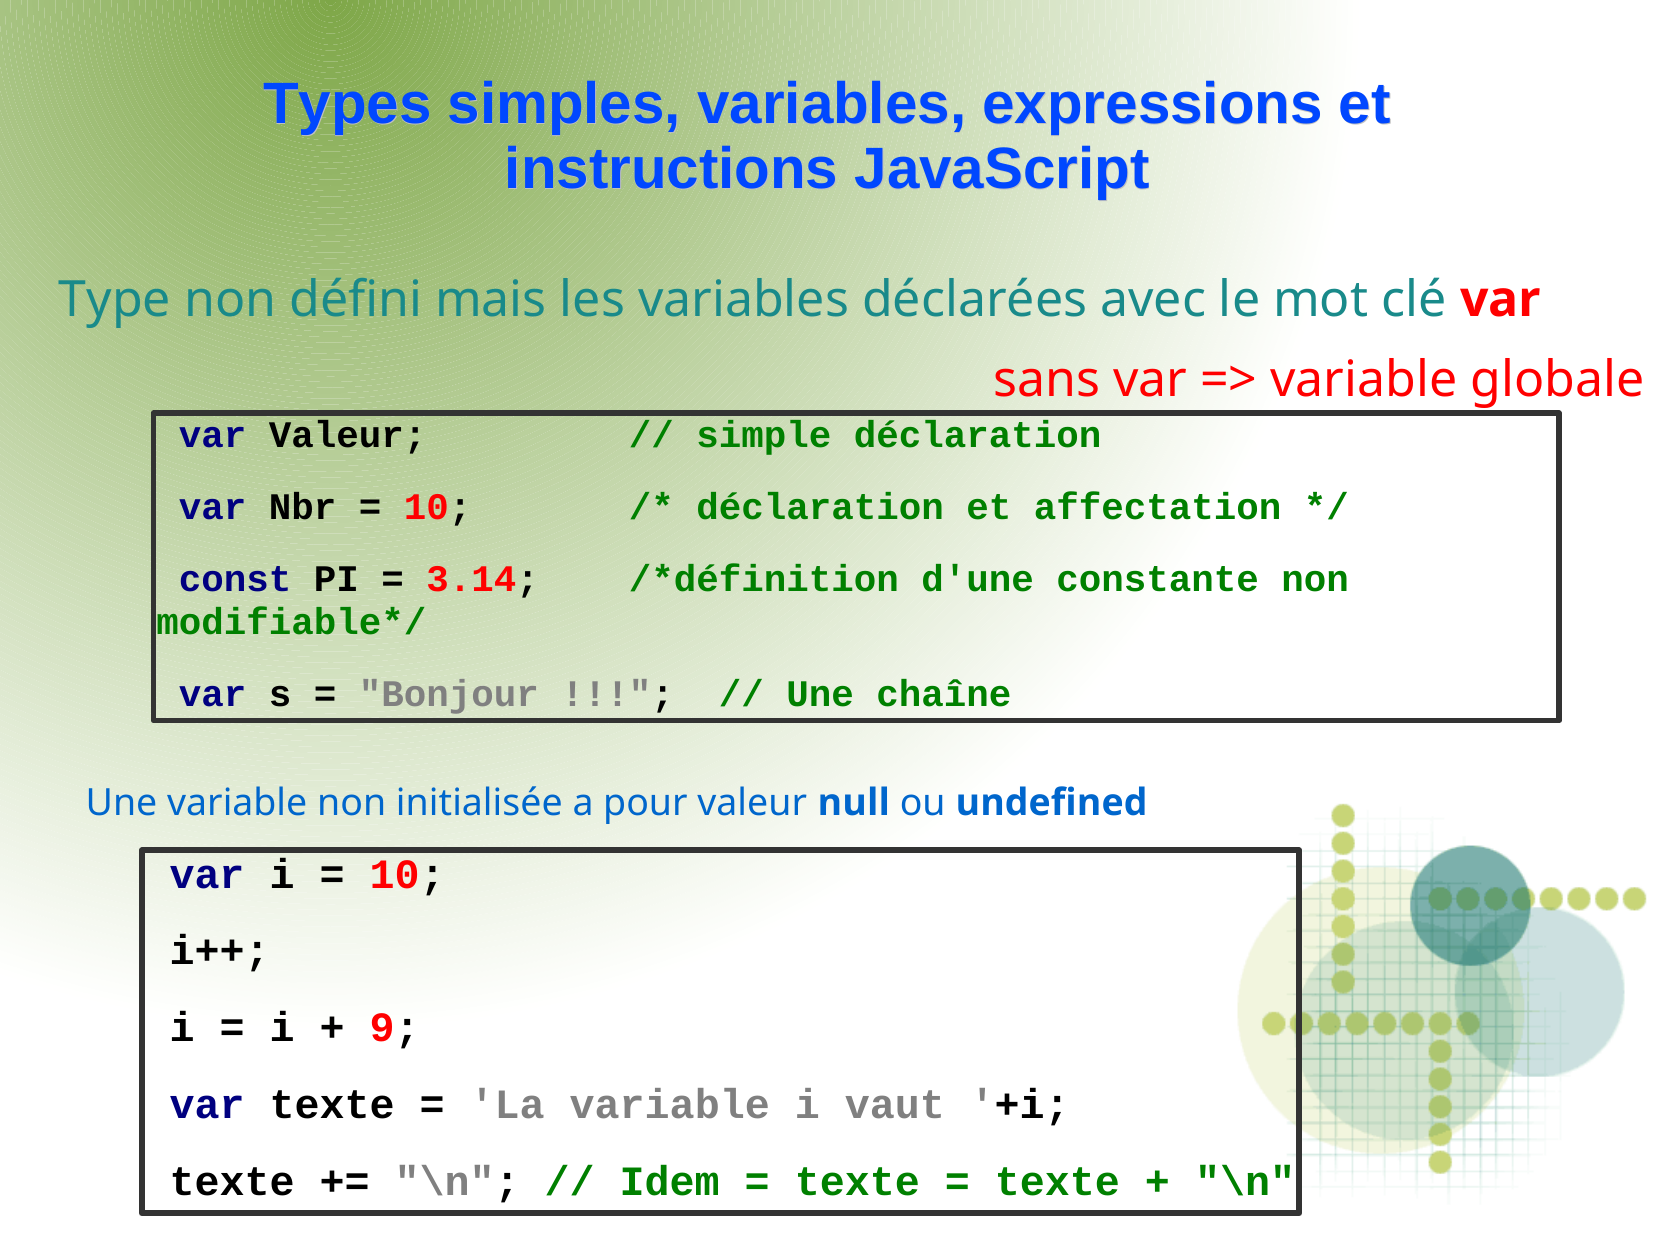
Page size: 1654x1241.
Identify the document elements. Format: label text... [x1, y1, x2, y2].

picture [1224, 792, 1654, 1211]
list var Valeur; // simple déclaration var Nbr = 10; /* déclaration et affectation */ const PI = 3.14; /*définition d'une constante non modifiable*/ var s = "Bonjour !!!"; // Une chaîne [153, 413, 1560, 721]
title Types simples, variables, expressions et instructions JavaScript [121, 59, 1534, 213]
list sans var => variable globale [909, 342, 1654, 449]
list Type non défini mais les variables déclarées avec le mot clé var [59, 262, 1583, 367]
text_box Une variable non initialisée a pour valeur null ou undefined [70, 767, 1252, 836]
list var i = 10; i++; i = i + 9; var texte = 'La variable i vaut '+i; texte += "\n"; // Idem = texte = texte + "\n" [141, 850, 1300, 1214]
